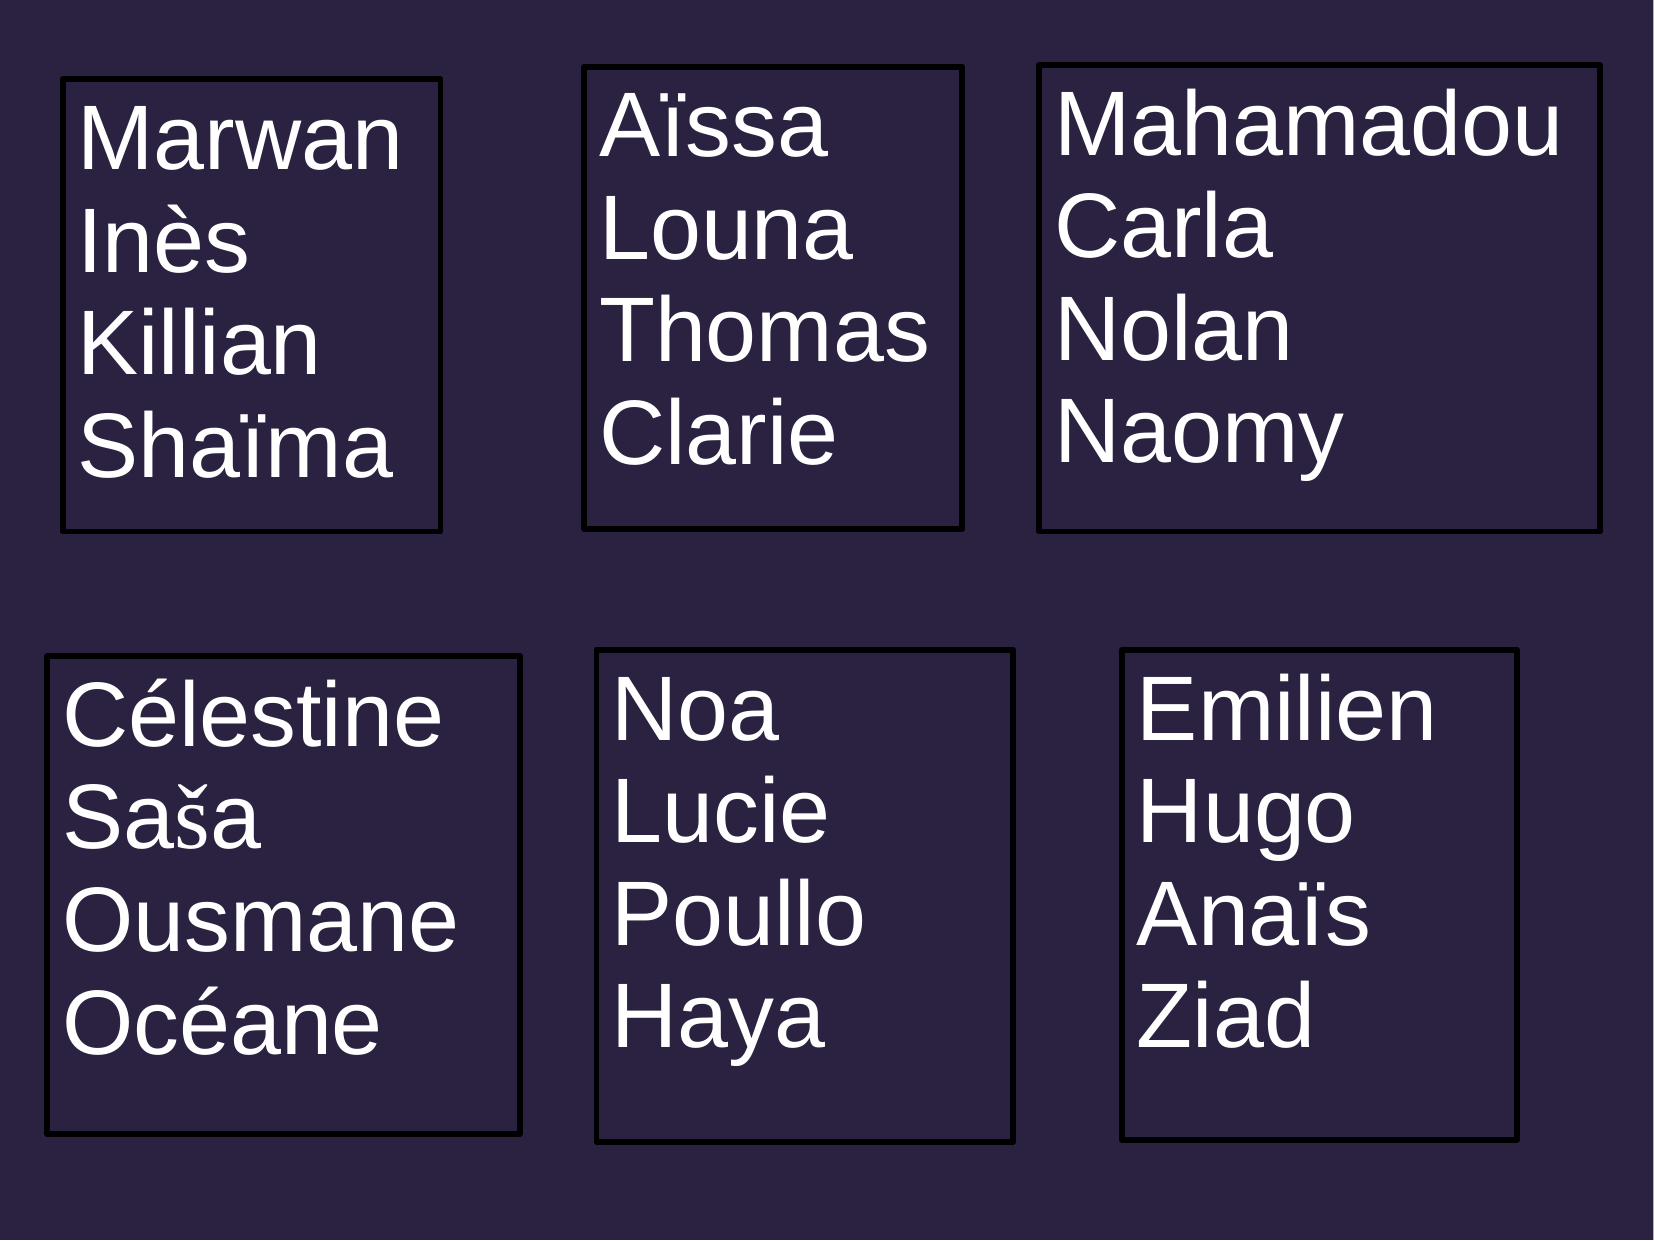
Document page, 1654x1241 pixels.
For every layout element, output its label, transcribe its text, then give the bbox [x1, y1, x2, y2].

text_box Noa Lucie Poullo Haya [596, 649, 1014, 1142]
text_box Mahamadou Carla Nolan Naomy [1039, 64, 1601, 532]
text_box Emilien Hugo Anaïs Ziad [1122, 649, 1517, 1141]
text_box Célestine Saša Ousmane Océane [47, 656, 520, 1134]
text_box Aïssa Louna Thomas Clarie [584, 66, 963, 530]
text_box Marwan Inès Killian Shaïma [62, 79, 441, 532]
